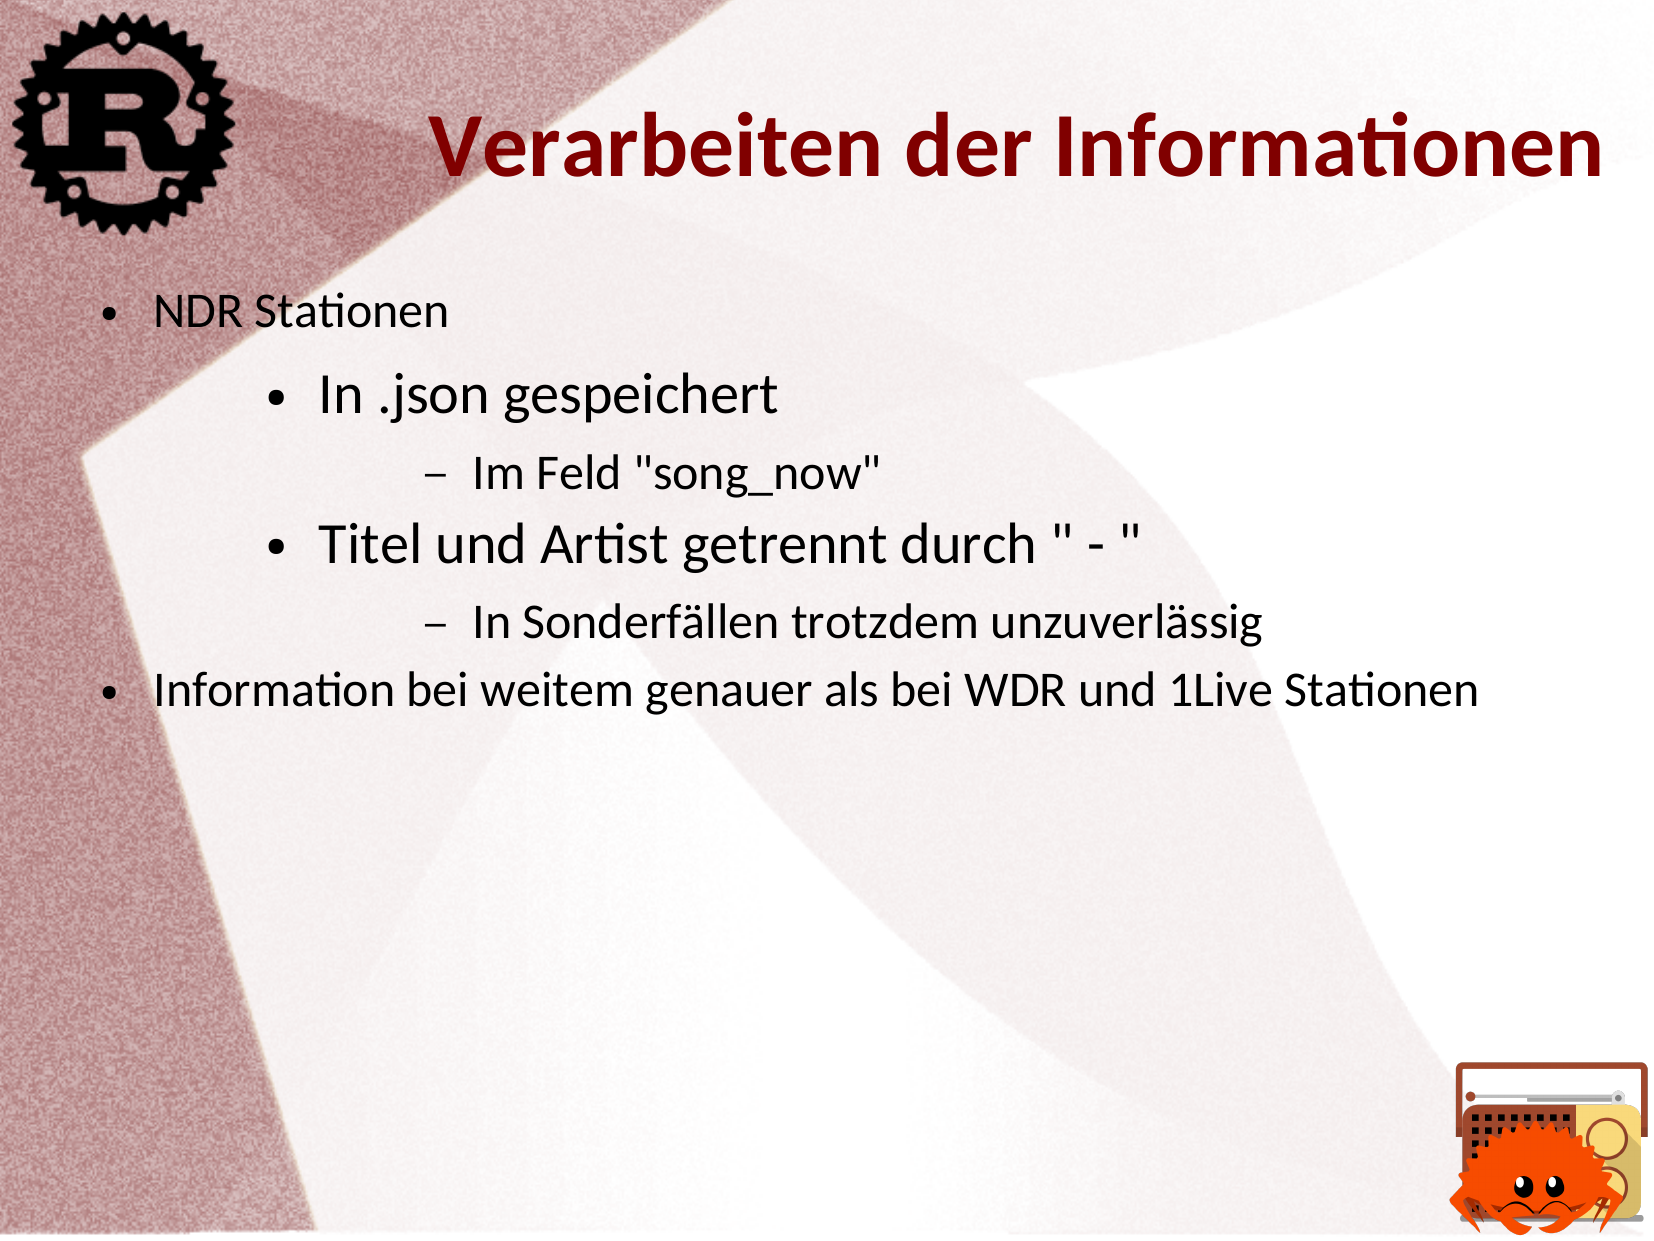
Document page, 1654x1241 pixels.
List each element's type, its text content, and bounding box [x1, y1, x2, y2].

title Verarbeiten der Informationen [354, 40, 1607, 266]
list NDR Stationen In .json gespeichert Im Feld "song_now" Titel und Artist getrennt durch " - " In Sonderfällen trotzdem unzuverlässig Information bei weitem genauer als bei WDR und 1Live Stationen [82, 290, 1571, 1109]
picture [0, 0, 1654, 1241]
